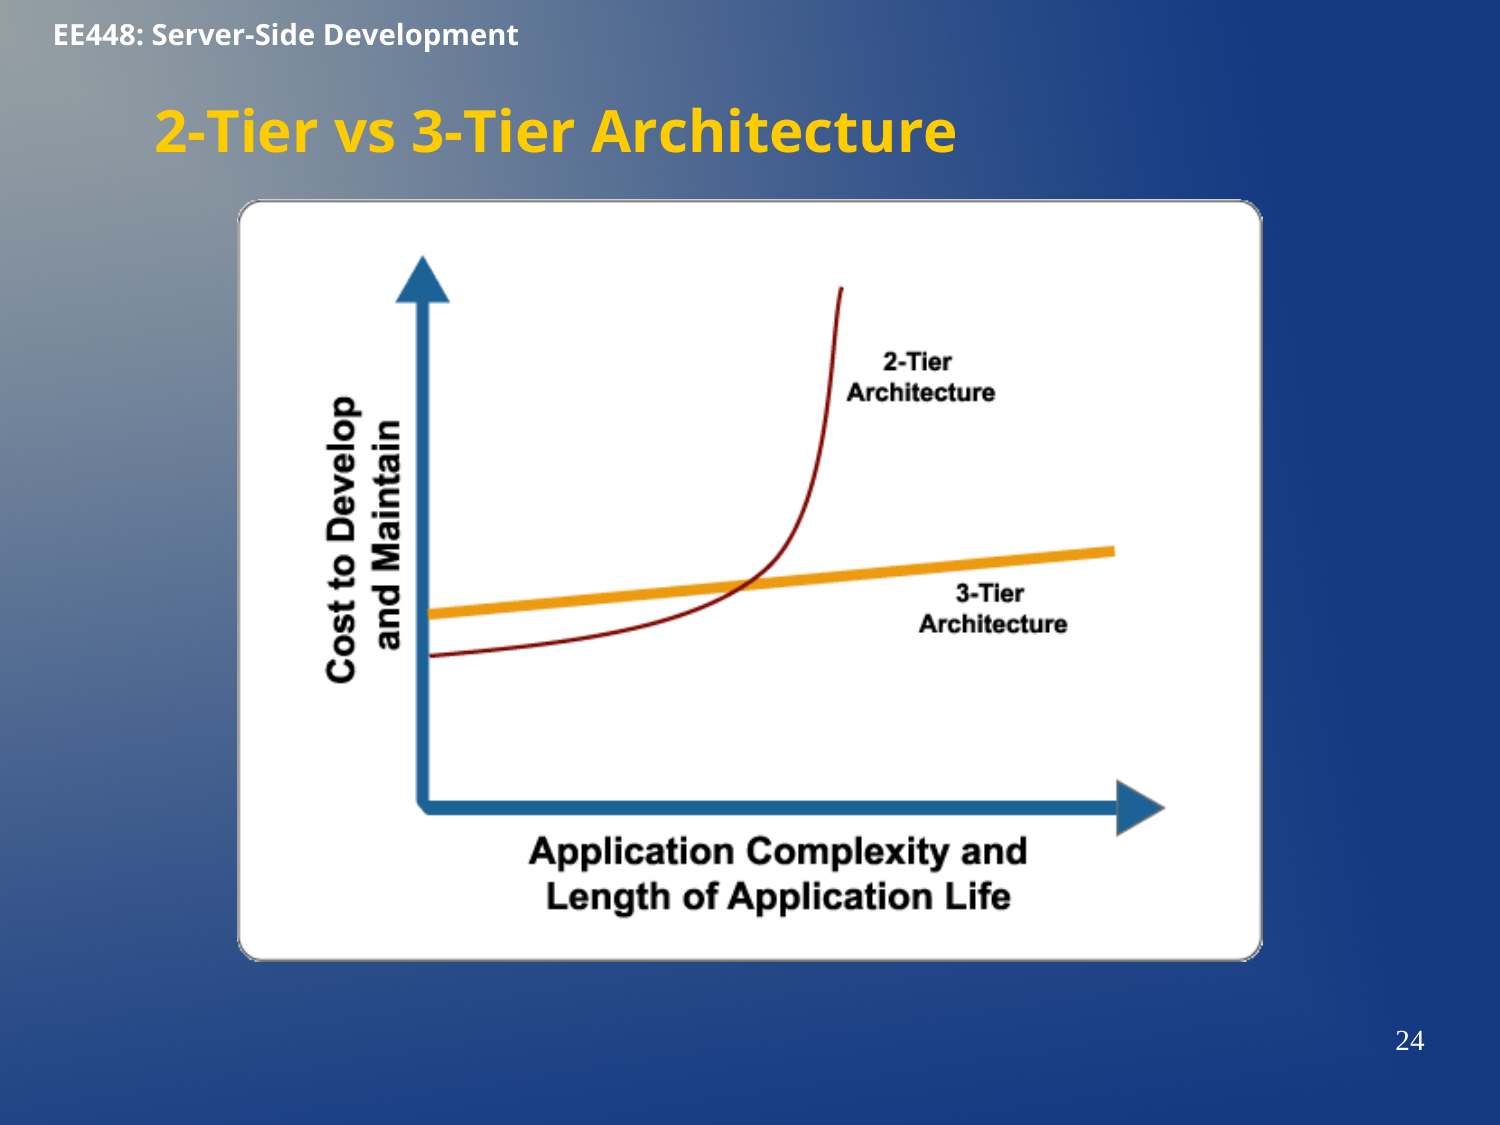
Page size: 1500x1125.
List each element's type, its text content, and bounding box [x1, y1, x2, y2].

text_box EE448: Server-Side Development [38, 8, 535, 59]
text_box 2-Tier vs 3-Tier Architecture [139, 86, 974, 172]
picture [0, 0, 1500, 1125]
